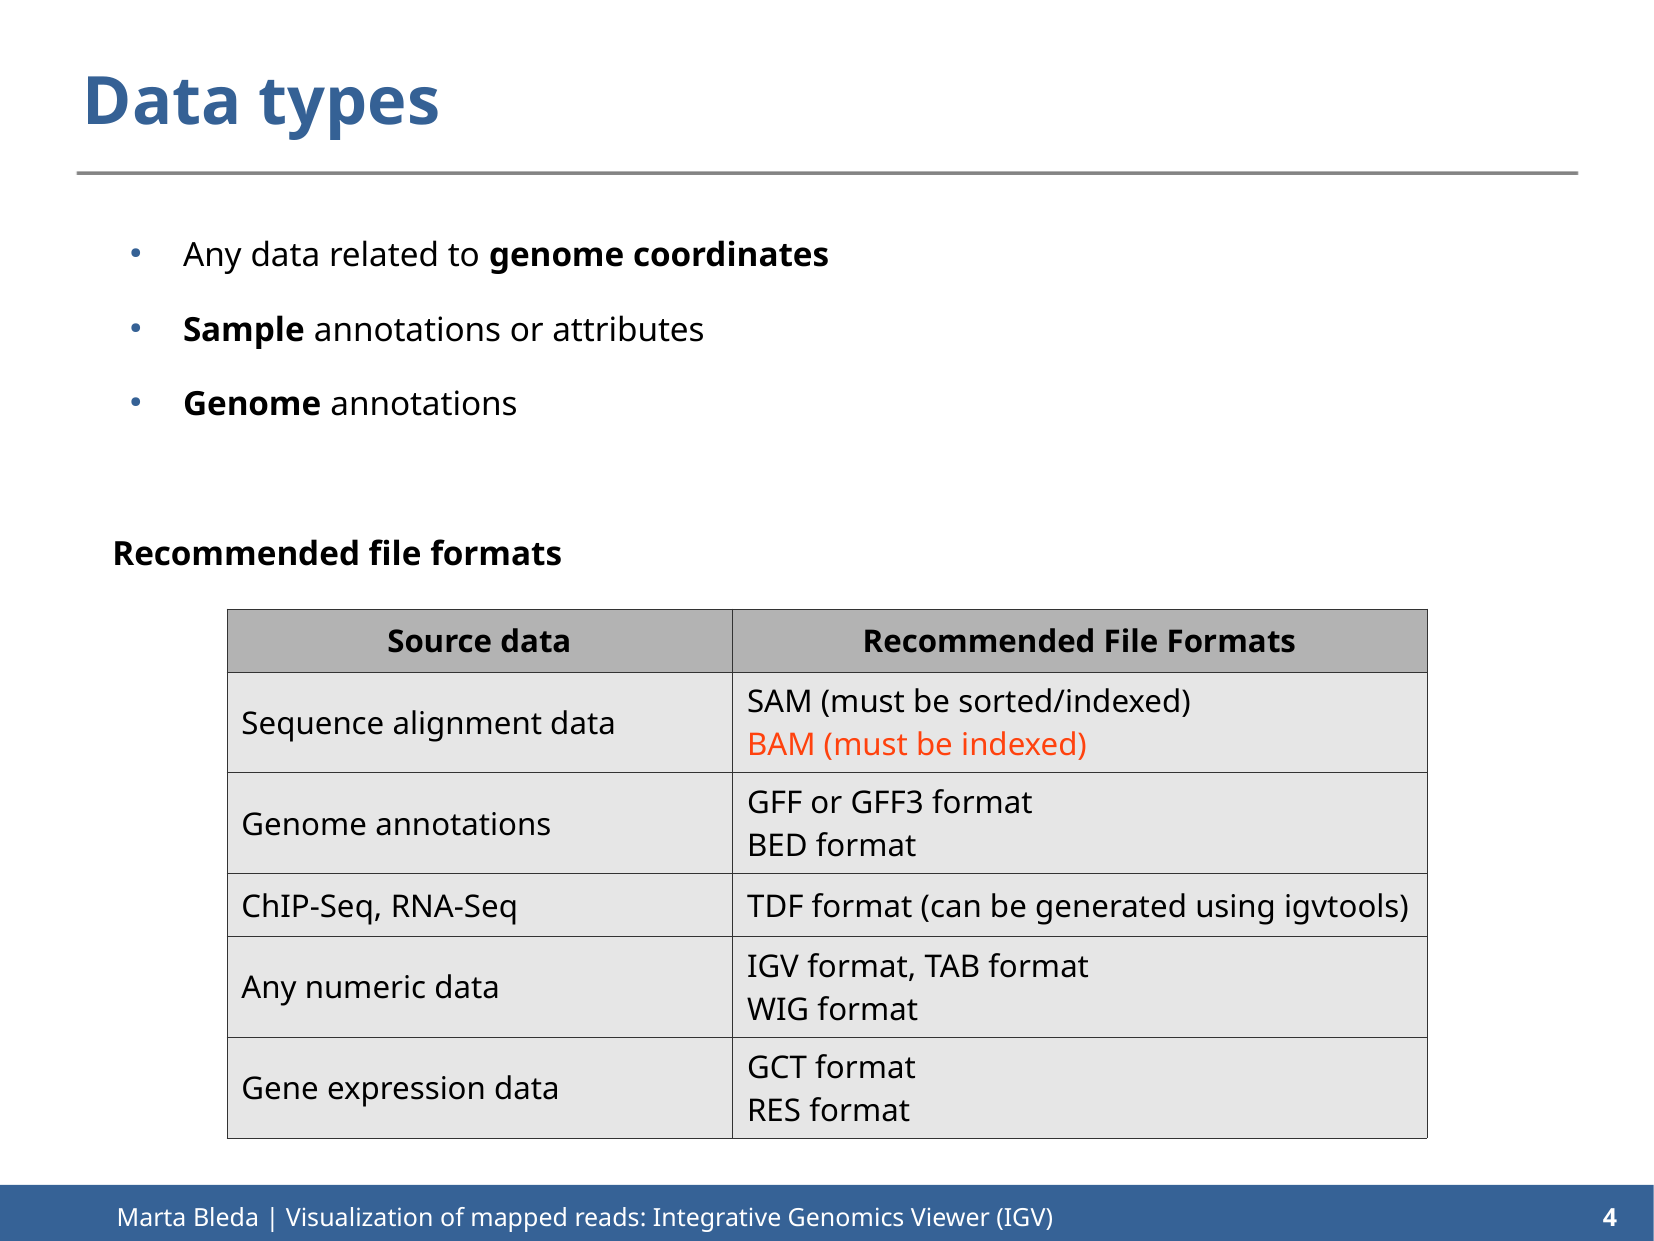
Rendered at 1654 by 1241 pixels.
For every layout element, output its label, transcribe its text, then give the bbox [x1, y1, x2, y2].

table_header Source data [228, 610, 732, 672]
table_cell SAM (must be sorted/indexed) BAM (must be indexed) [733, 673, 1427, 772]
title Data types [82, 49, 1571, 148]
picture [74, 170, 1580, 175]
table_cell Any numeric data [228, 937, 732, 1037]
table_cell GFF or GFF3 format BED format [733, 773, 1427, 873]
table_cell TDF format (can be generated using igvtools) [733, 874, 1427, 936]
table_cell IGV format, TAB format WIG format [733, 937, 1427, 1037]
table_header Recommended File Formats [733, 610, 1427, 672]
table_cell Gene expression data [228, 1038, 732, 1138]
table_cell ChIP-Seq, RNA-Seq [228, 874, 732, 936]
list Any data related to genome coordinates Sample annotations or attributes Genome annotations Recommended file formats [112, 231, 1552, 597]
table_cell GCT format RES format [733, 1038, 1427, 1138]
table_cell Genome annotations [228, 773, 732, 873]
table_cell Sequence alignment data [228, 673, 732, 772]
